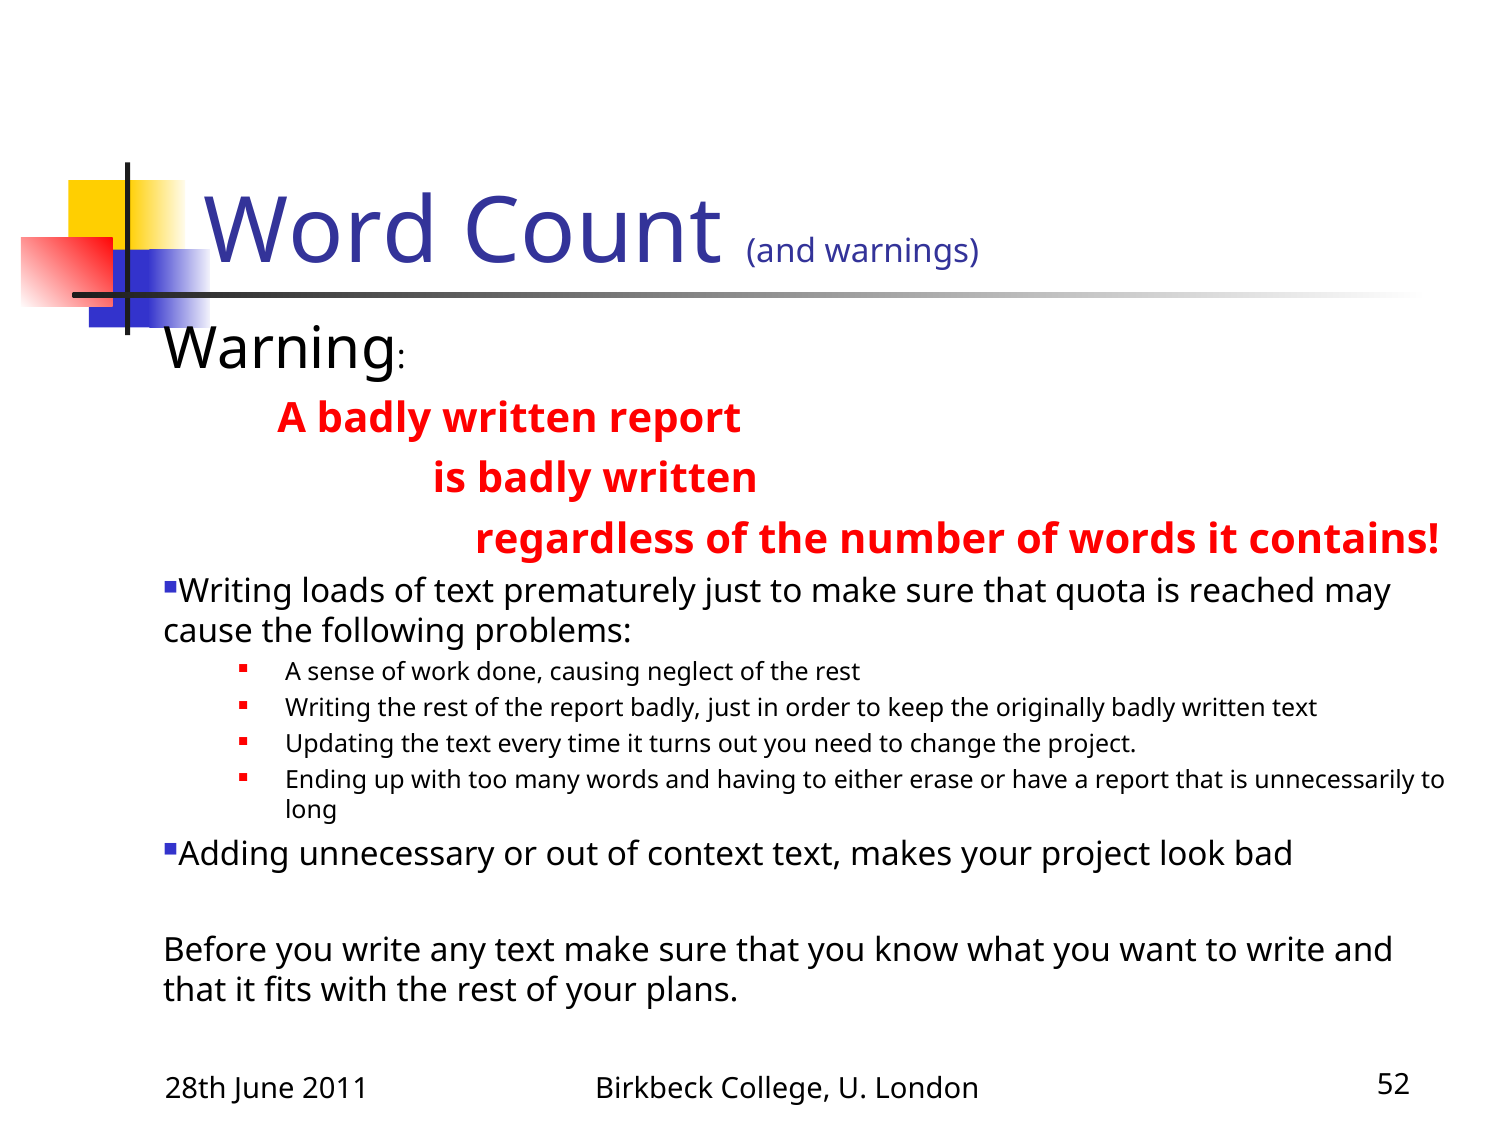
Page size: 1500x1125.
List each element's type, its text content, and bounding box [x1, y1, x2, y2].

list Warning: A badly written report is badly written regardless of the number of words it contains! Writing loads of text prematurely just to make sure that quota is reached may cause the following problems: A sense of work done, causing neglect of the rest Writing the rest of the report badly, just in order to keep the originally badly written text Updating the text every time it turns out you need to change the project. Ending up with too many words and having to either erase or have a report that is unnecessarily to long Adding unnecessary or out of context text, makes your project look bad Before you write any text make sure that you know what you want to write and that it fits with the rest of your plans. [148, 302, 1468, 1038]
text_box Birkbeck College, U. London [549, 1037, 1026, 1113]
text_box <number> [1112, 1037, 1426, 1113]
text_box 28th June 2011 [150, 1037, 463, 1113]
title Word Count (and warnings) [188, 101, 1468, 289]
